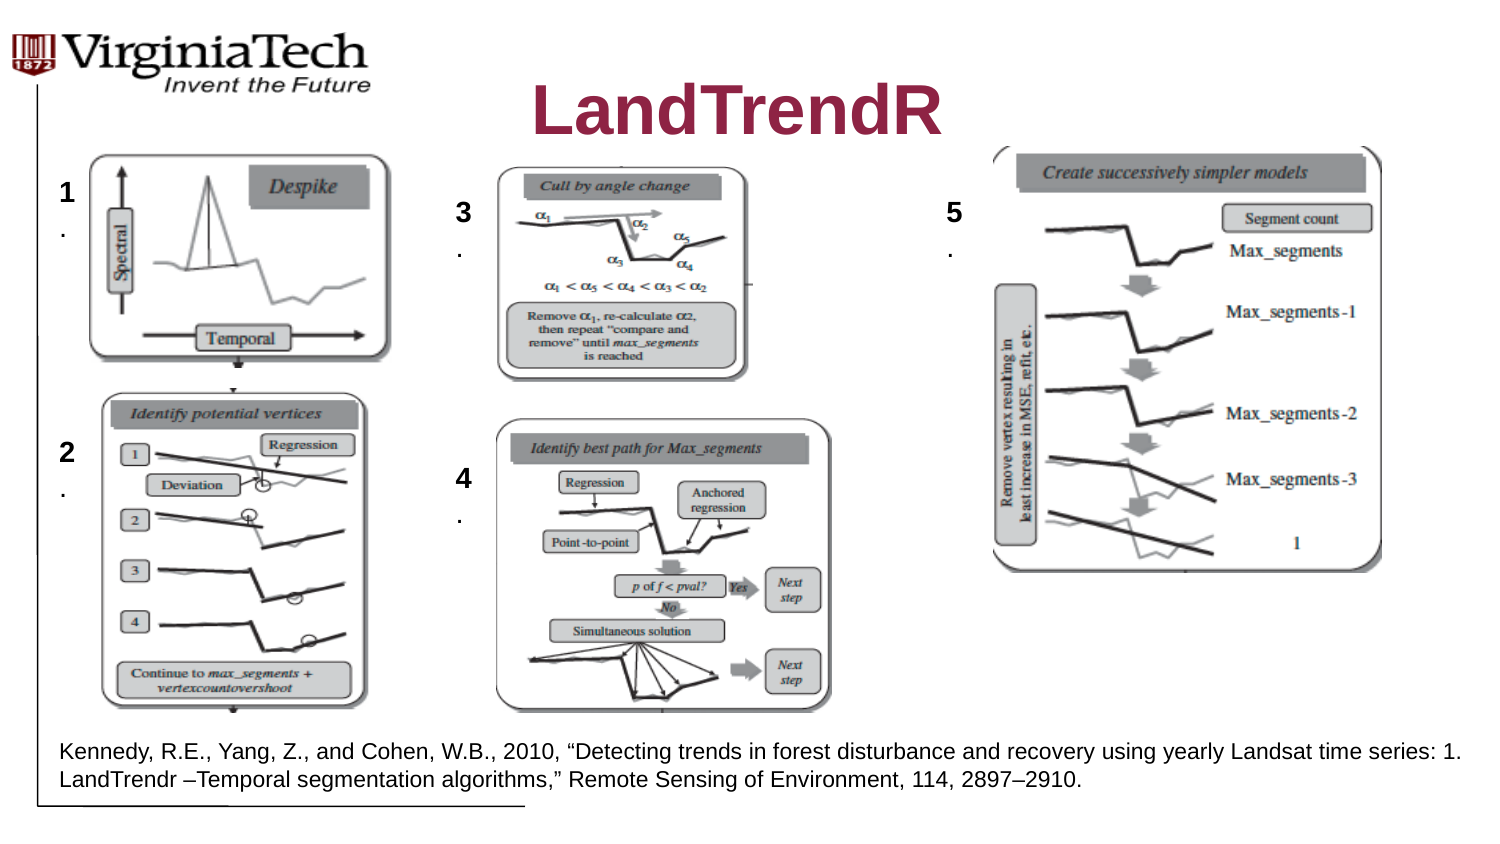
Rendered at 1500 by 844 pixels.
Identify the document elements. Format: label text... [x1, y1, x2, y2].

text_box 5. [931, 177, 978, 246]
text_box 4. [440, 443, 487, 512]
picture [496, 417, 832, 713]
text_box 1. [44, 158, 90, 226]
title LandTrendR [90, 56, 1385, 149]
picture [89, 151, 397, 368]
picture [993, 146, 1382, 573]
text_box Kennedy, R.E., Yang, Z., and Cohen, W.B., 2010, “Detecting trends in forest disturbance and recovery using yearly Landsat time series: 1. LandTrendr –Temporal segmentation algorithms,” Remote Sensing of Environment, 114, 2897–2910. [44, 721, 1500, 803]
text_box 2. [44, 417, 90, 486]
picture [100, 388, 370, 713]
picture [12, 32, 372, 94]
text_box 3. [440, 177, 487, 246]
picture [496, 166, 753, 383]
